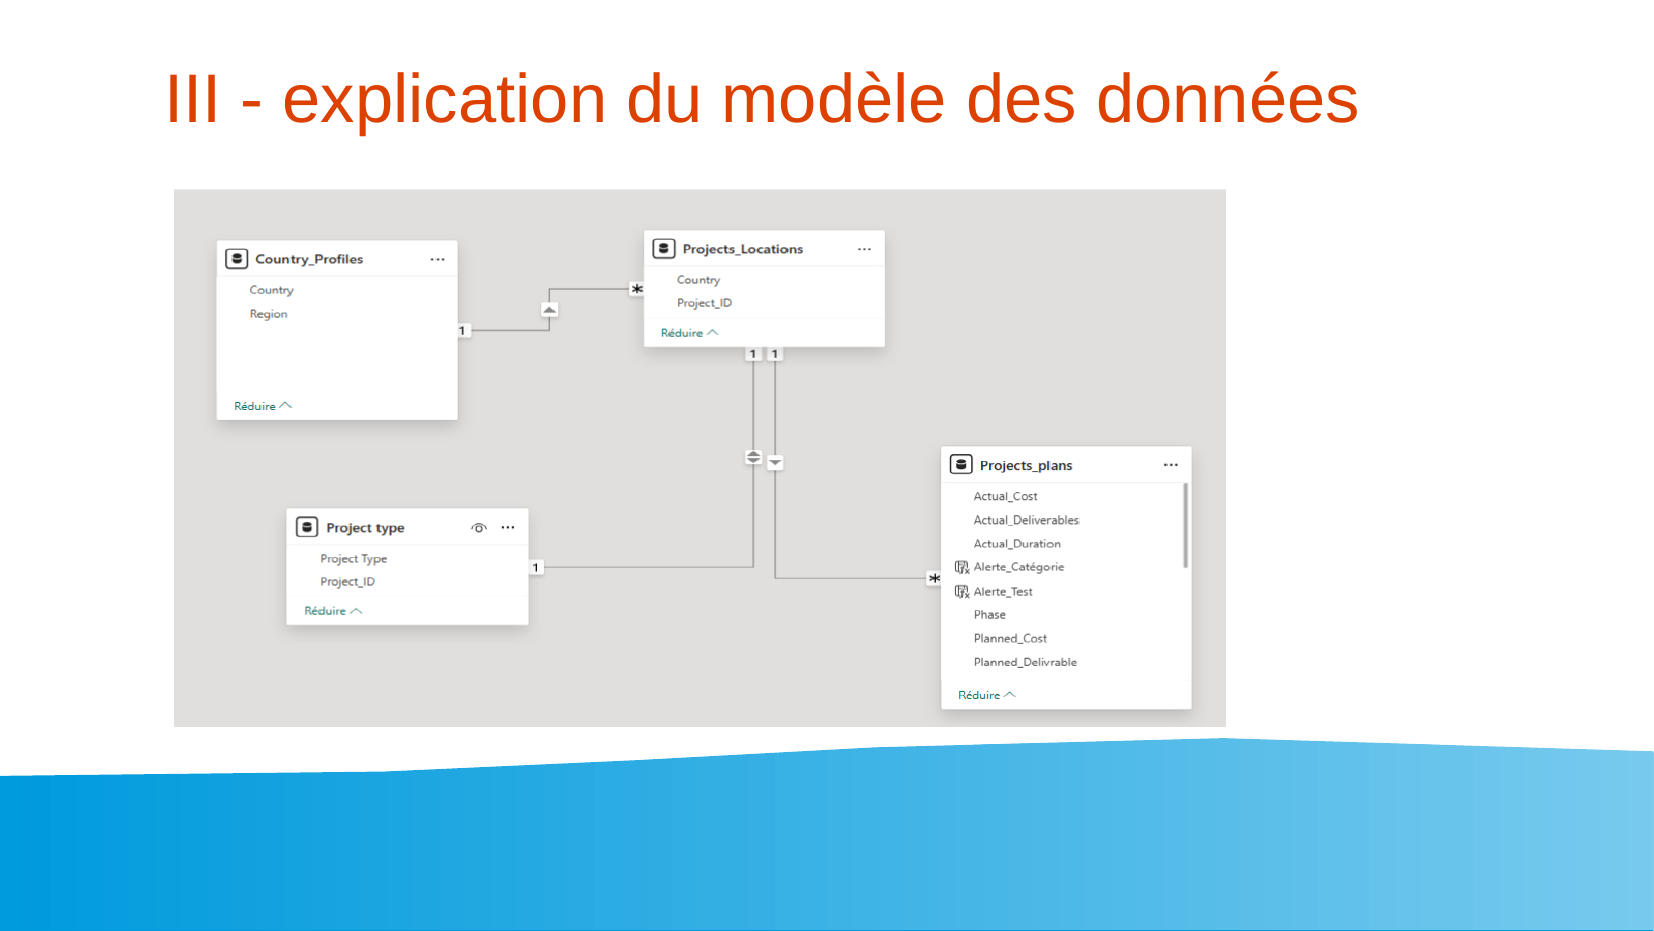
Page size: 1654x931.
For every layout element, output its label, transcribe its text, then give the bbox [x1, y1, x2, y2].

picture [174, 186, 1226, 727]
title III - explication du modèle des données [24, 9, 1501, 187]
